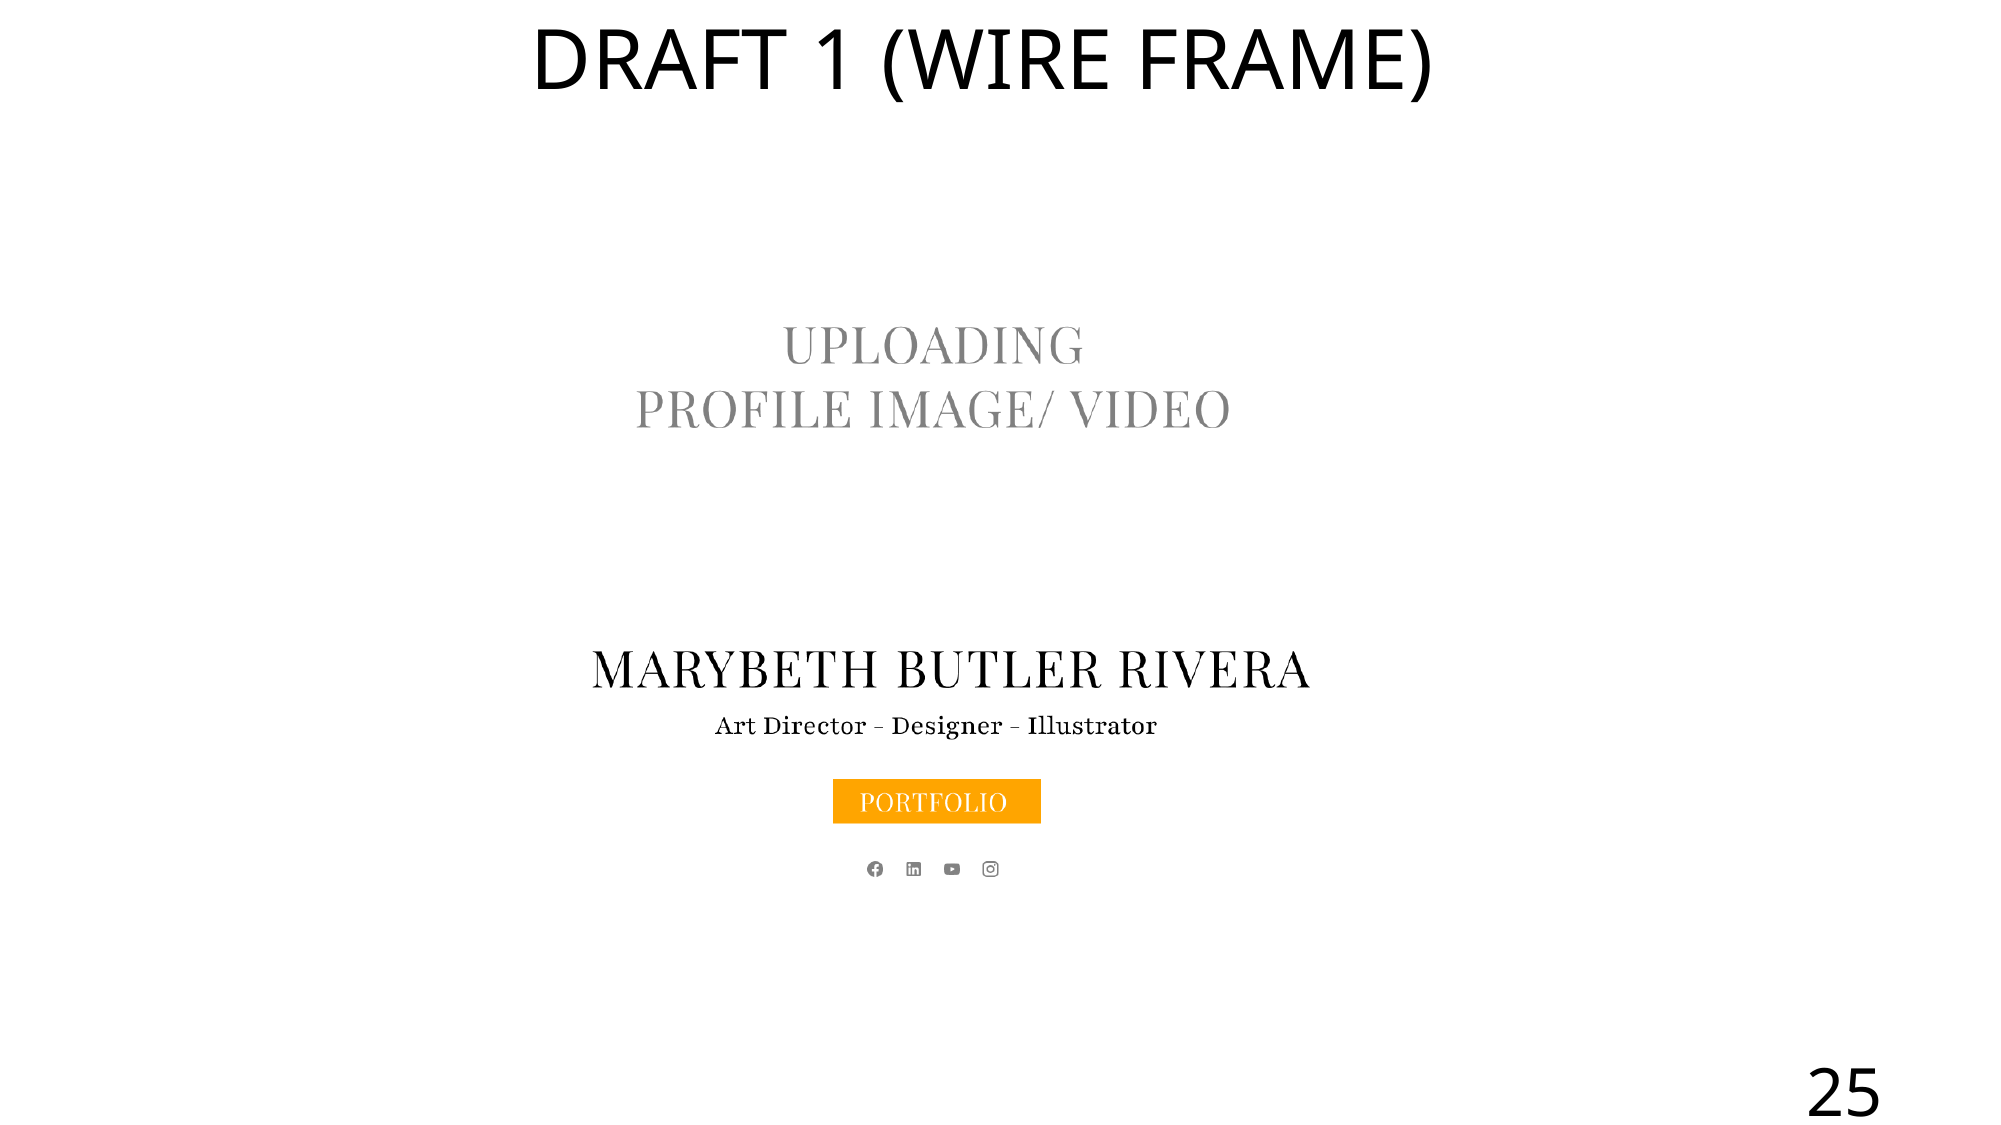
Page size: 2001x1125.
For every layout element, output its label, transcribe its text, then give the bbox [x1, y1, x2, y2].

title DRAFT 1 (Wire Frame) [117, 0, 1872, 214]
slide_number 10 [1791, 1042, 1902, 1103]
picture [356, 152, 1509, 971]
